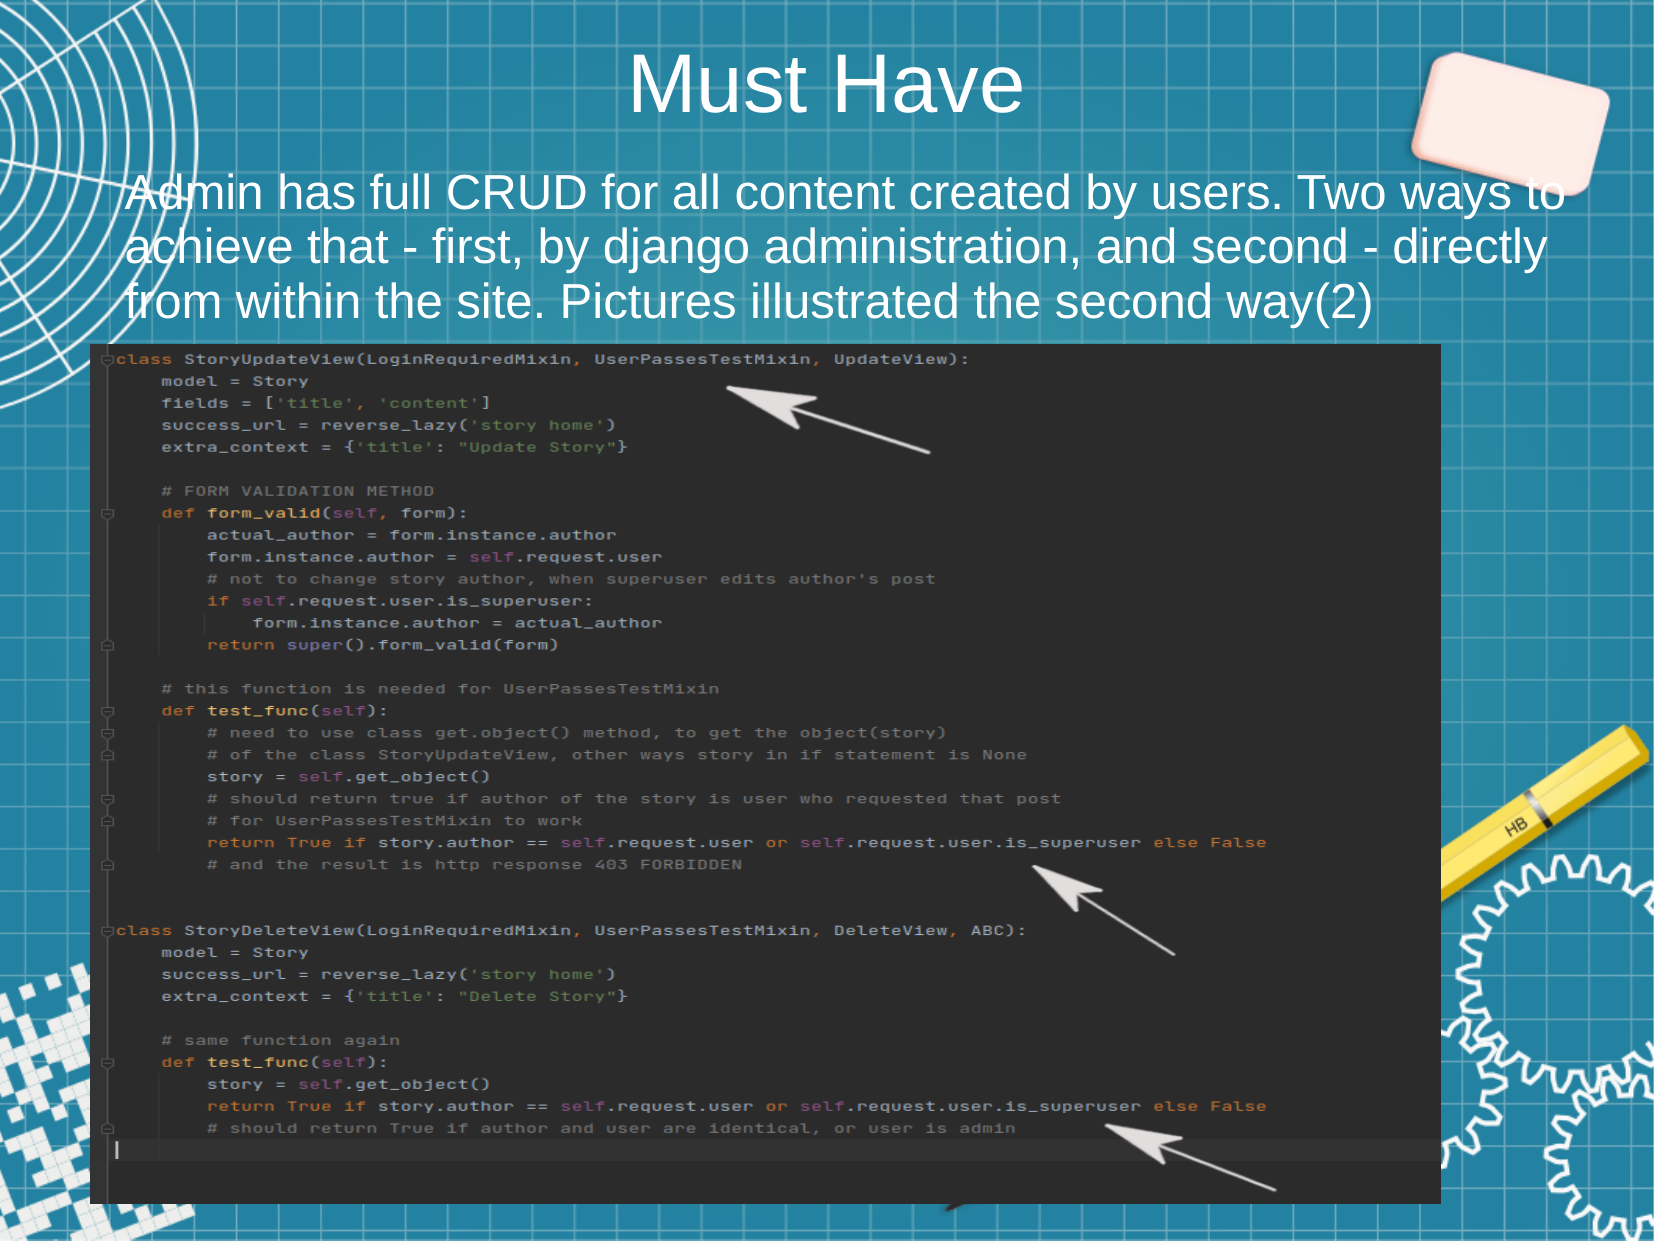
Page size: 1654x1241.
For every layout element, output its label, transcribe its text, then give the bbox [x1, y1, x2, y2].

title Must Have [82, 1, 1571, 165]
list Admin has full CRUD for all content created by users. Two ways to achieve that - first, by django administration, and second - directly from within the site. Pictures illustrated the second way(2) [82, 165, 1571, 346]
picture [0, 0, 1654, 1241]
